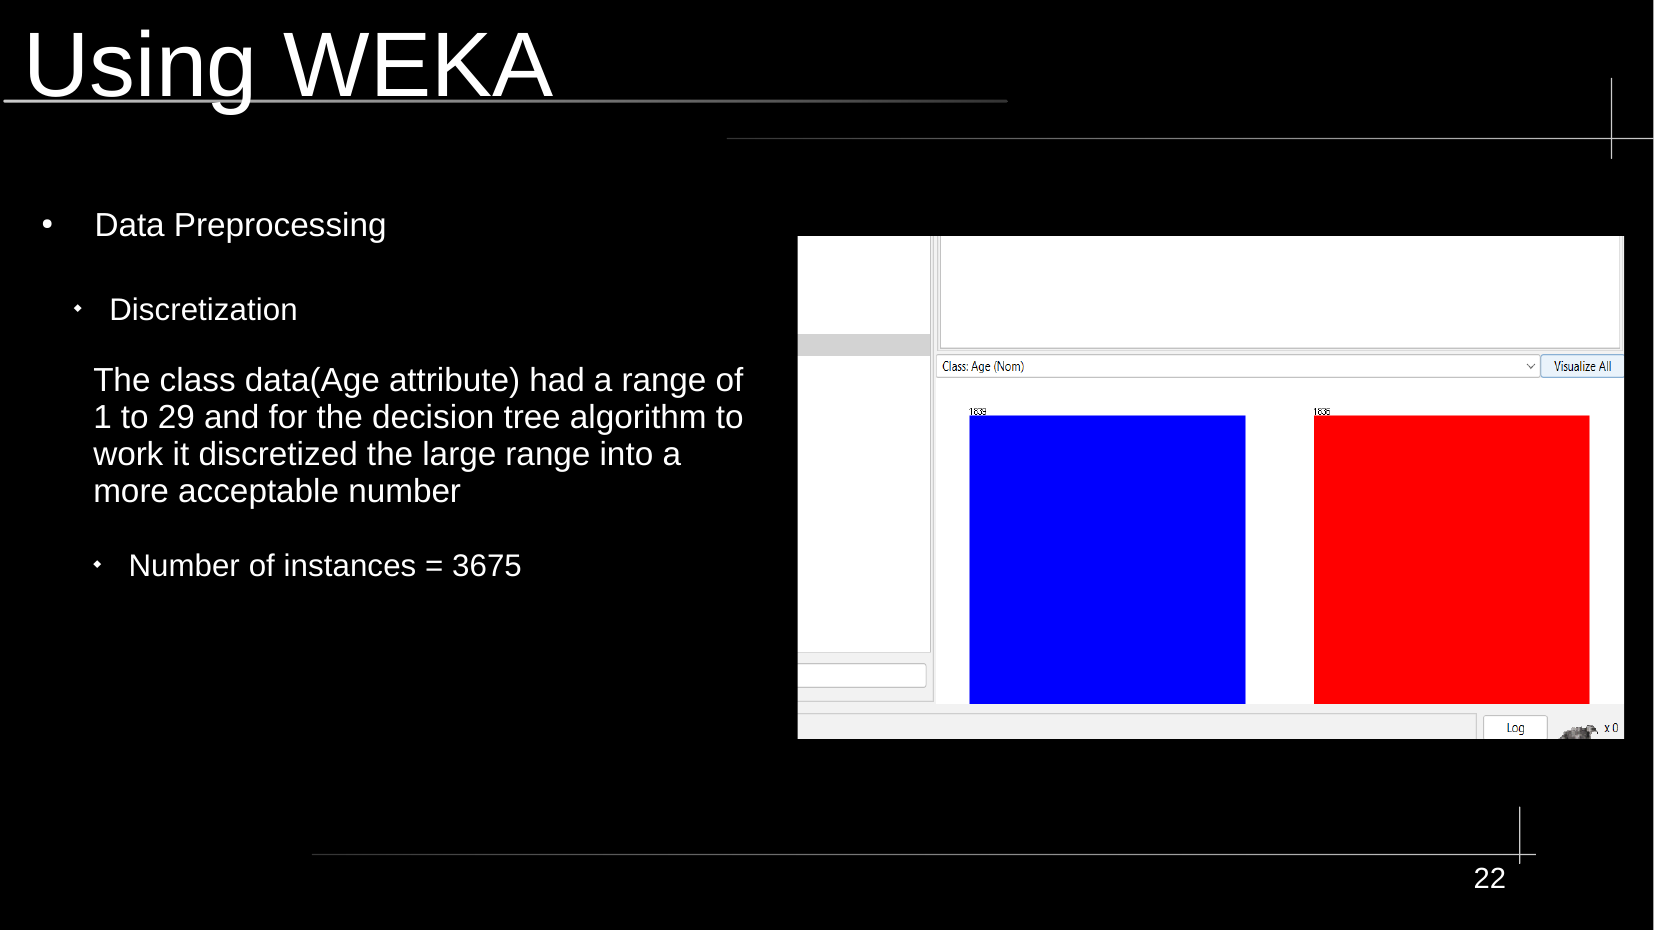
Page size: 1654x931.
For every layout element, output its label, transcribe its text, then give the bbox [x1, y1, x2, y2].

text_box The class data(Age attribute) had a range of 1 to 29 and for the decision tree algorithm to work it discretized the large range into a more acceptable number [78, 354, 768, 532]
picture [797, 236, 1625, 739]
text_box Number of instances = 3675 [78, 541, 556, 591]
text_box Discretization [59, 284, 728, 334]
list Data Preprocessing [23, 206, 532, 285]
title Using WEKA [23, 11, 1589, 119]
